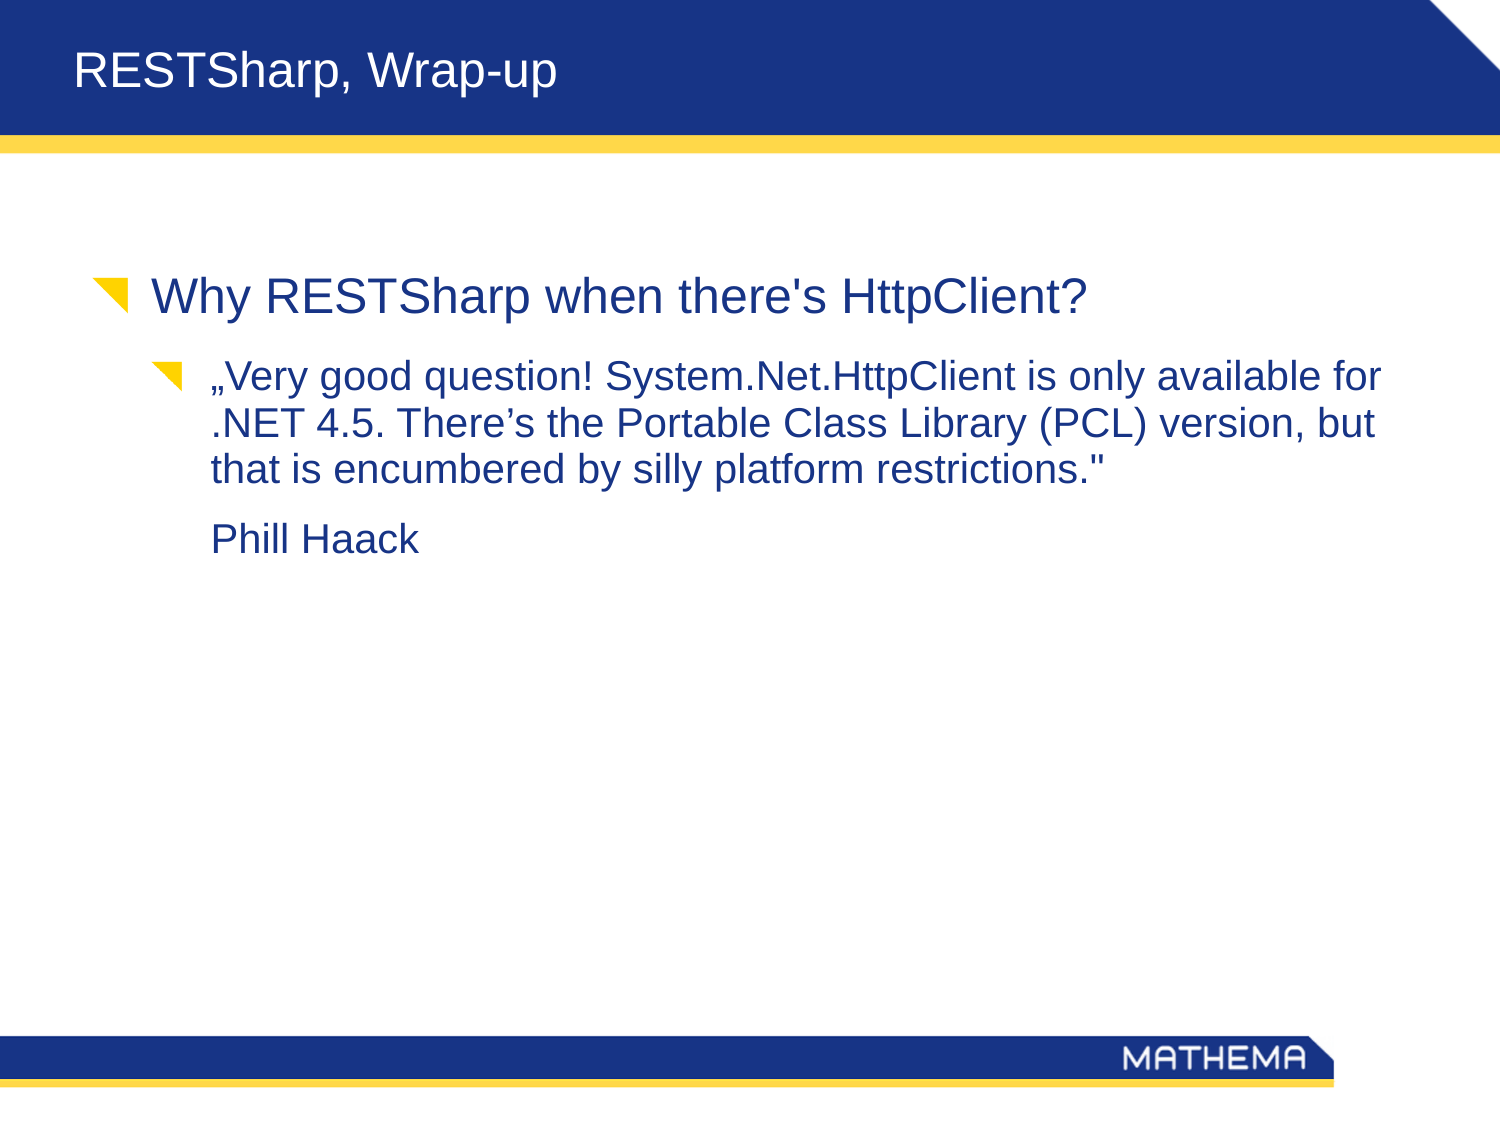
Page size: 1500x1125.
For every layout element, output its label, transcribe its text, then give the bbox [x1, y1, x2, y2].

picture [0, 0, 1500, 1125]
list Why RESTSharp when there's HttpClient? „Very good question! System.Net.HttpClient is only available for .NET 4.5. There’s the Portable Class Library (PCL) version, but that is encumbered by silly platform restrictions." Phill Haack [92, 267, 1386, 1033]
title RESTSharp, Wrap-up [73, 40, 1276, 100]
